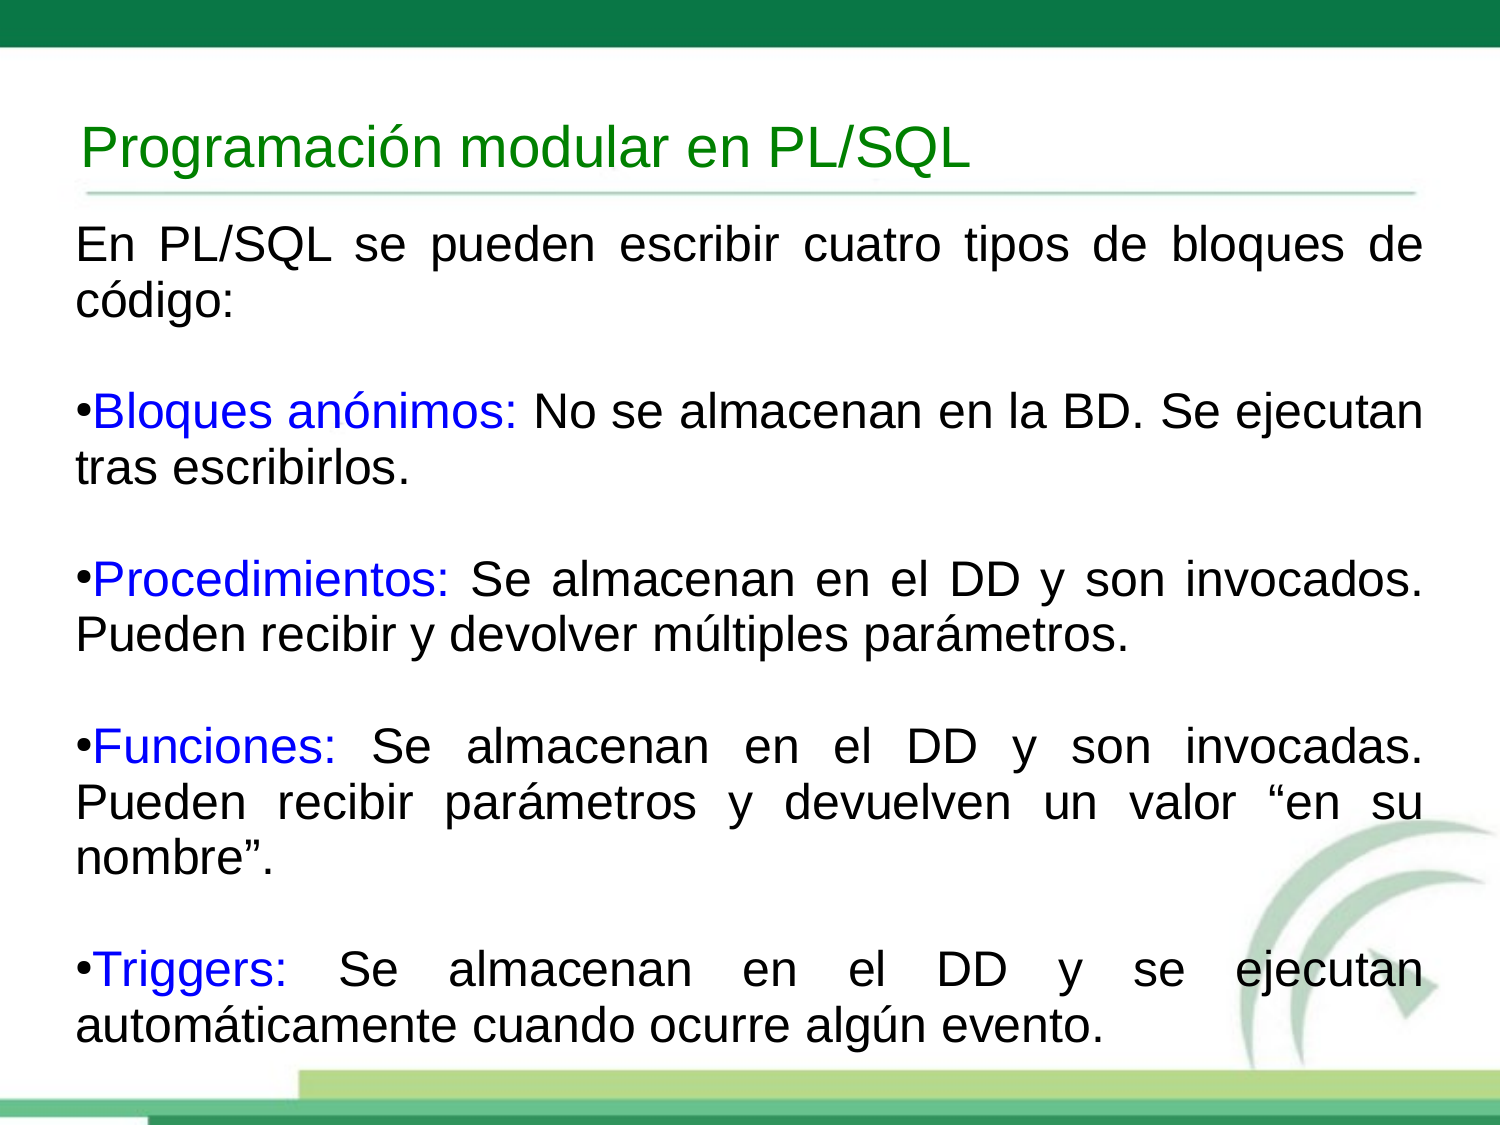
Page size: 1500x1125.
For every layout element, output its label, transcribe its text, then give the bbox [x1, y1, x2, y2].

subtitle En PL/SQL se pueden escribir cuatro tipos de bloques de código: Bloques anónimos: No se almacenan en la BD. Se ejecutan tras escribirlos. Procedimientos: Se almacenan en el DD y son invocados. Pueden recibir y devolver múltiples parámetros. Funciones: Se almacenan en el DD y son invocadas. Pueden recibir parámetros y devuelven un valor “en su nombre”. Triggers: Se almacenan en el DD y se ejecutan automáticamente cuando ocurre algún evento. [75, 216, 1425, 1053]
picture [0, 0, 1500, 1125]
title Programación modular en PL/SQL [80, 60, 1431, 234]
